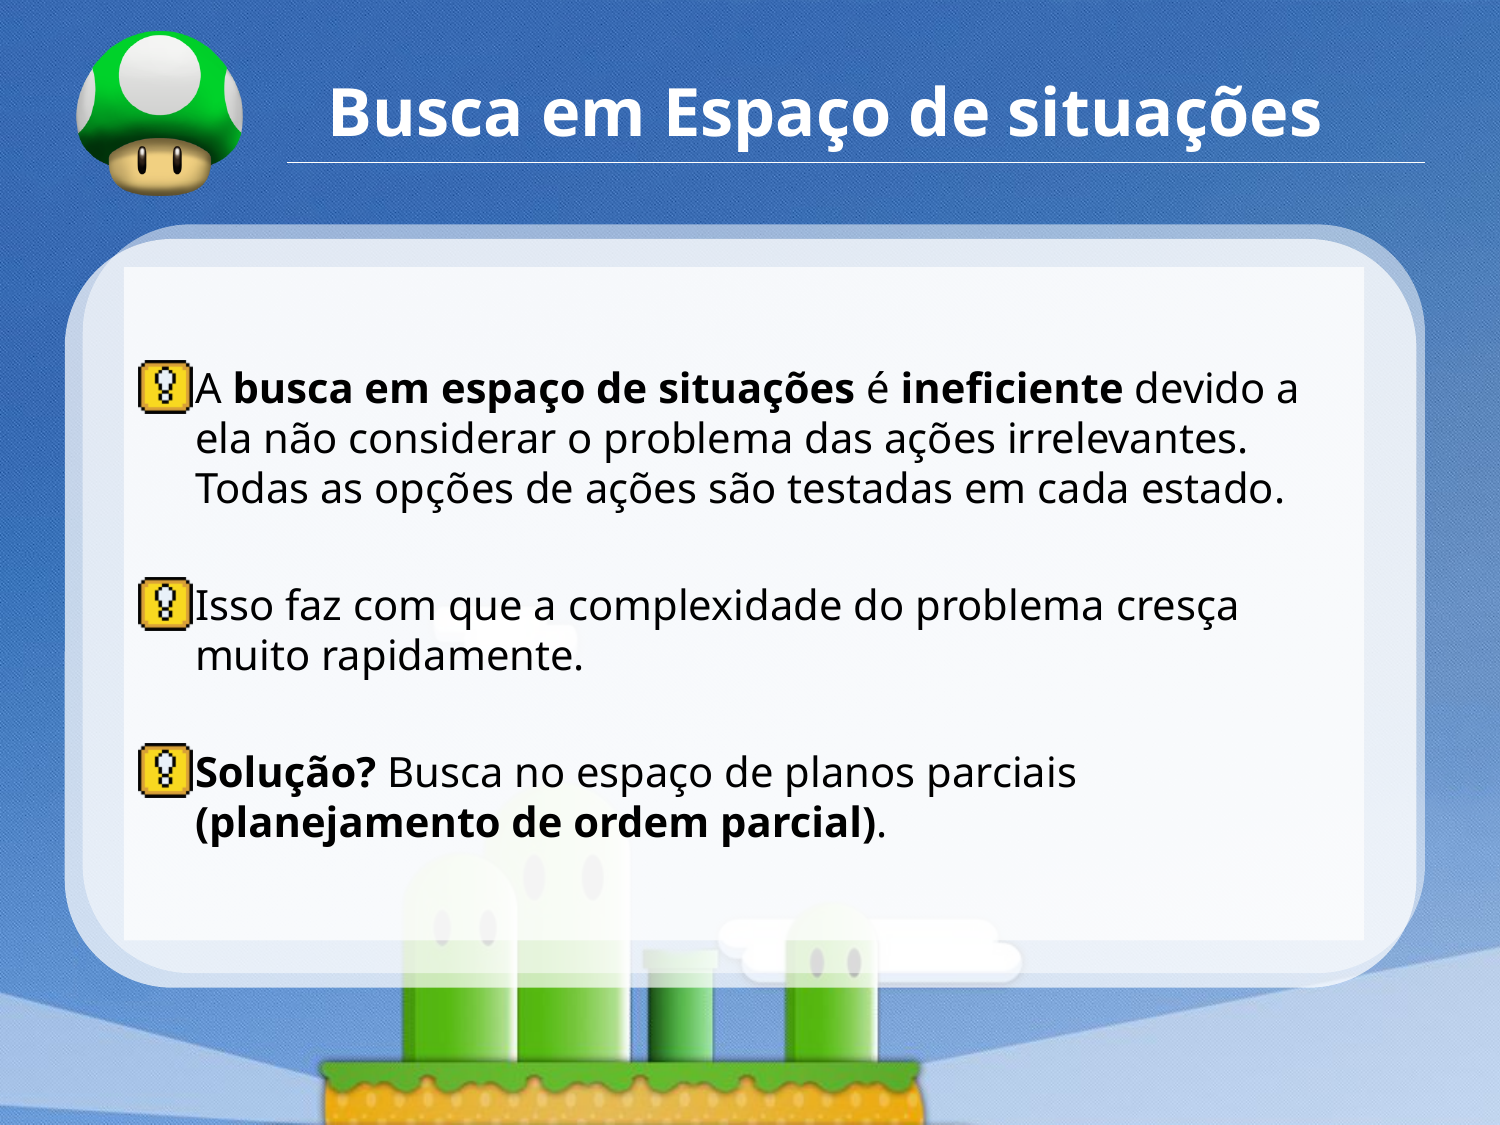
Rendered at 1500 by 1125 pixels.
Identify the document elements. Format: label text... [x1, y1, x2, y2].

list A busca em espaço de situações é ineficiente devido a ela não considerar o problema das ações irrelevantes. Todas as opções de ações são testadas em cada estado. Isso faz com que a complexidade do problema cresça muito rapidamente. Solução? Busca no espaço de planos parciais (planejamento de ordem parcial). [123, 267, 1365, 941]
title Busca em Espaço de situações [312, 37, 1425, 183]
picture [0, 0, 1500, 1125]
